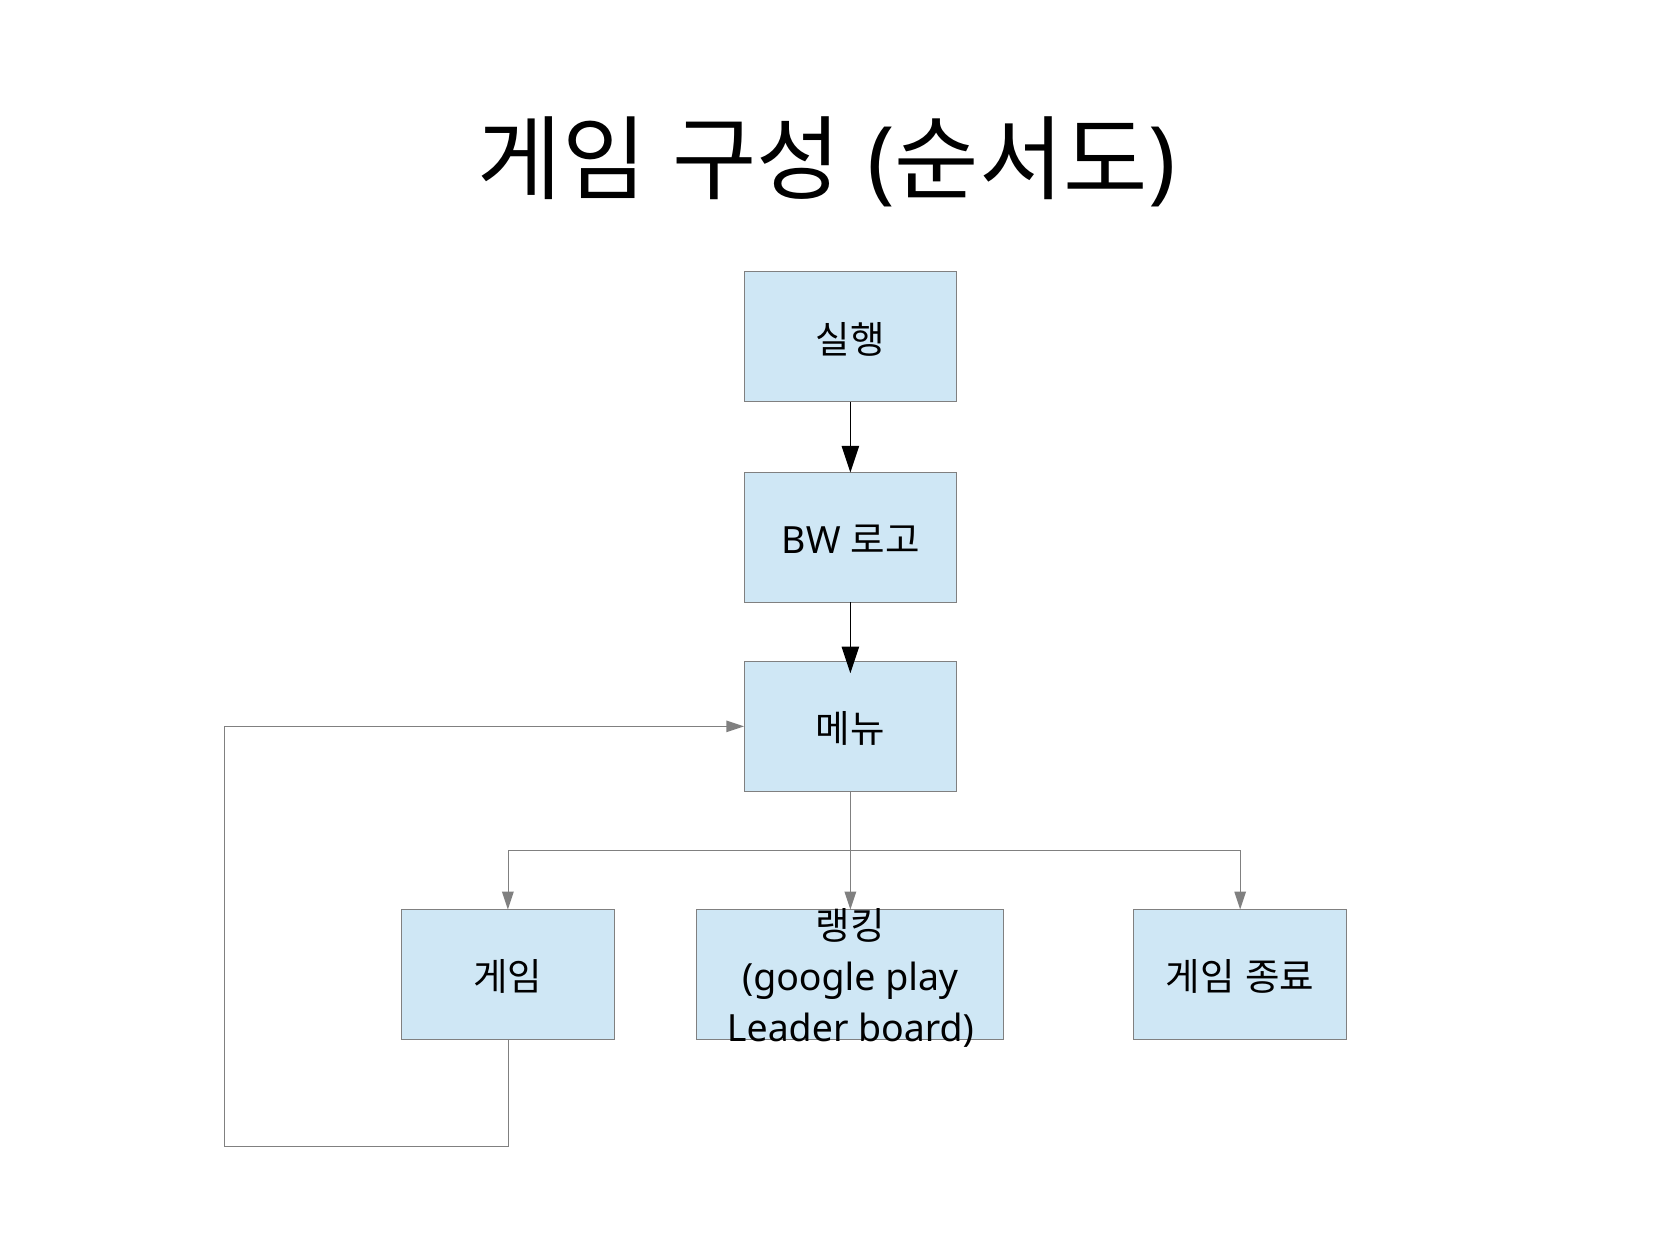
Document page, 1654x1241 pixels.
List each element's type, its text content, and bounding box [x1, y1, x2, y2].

text_box 랭킹 (google play Leader board) [696, 909, 1004, 1040]
text_box 게임 [401, 909, 615, 1040]
text_box 게임 종료 [1133, 909, 1347, 1040]
text_box 메뉴 [744, 661, 957, 792]
text_box BW 로고 [744, 472, 957, 603]
title 게임 구성 (순서도) [82, 49, 1571, 257]
text_box 실행 [744, 271, 957, 402]
